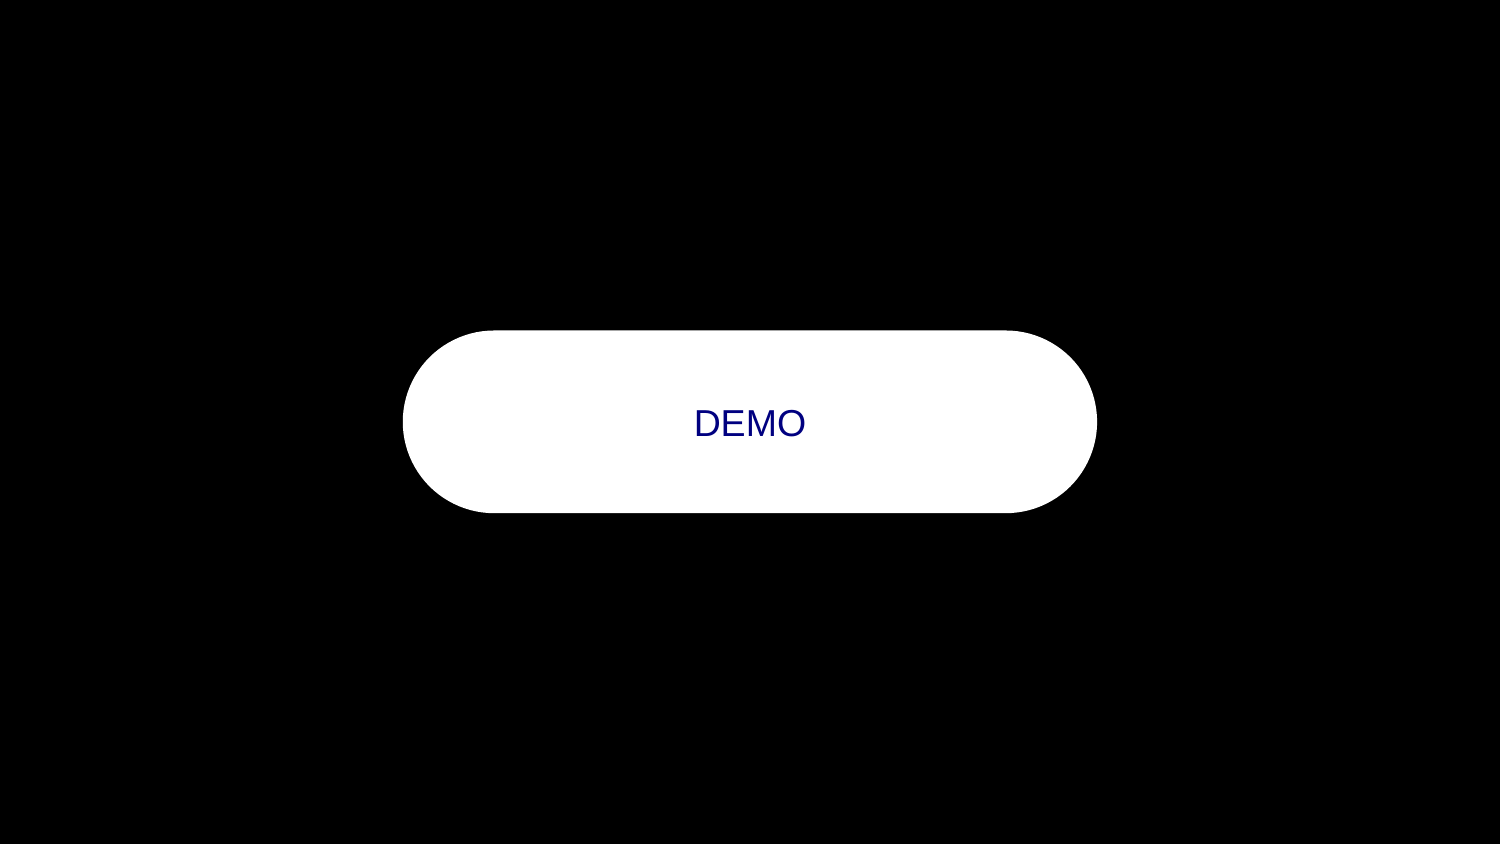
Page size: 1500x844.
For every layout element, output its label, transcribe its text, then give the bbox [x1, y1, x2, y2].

text_box DEMO [403, 331, 1097, 513]
